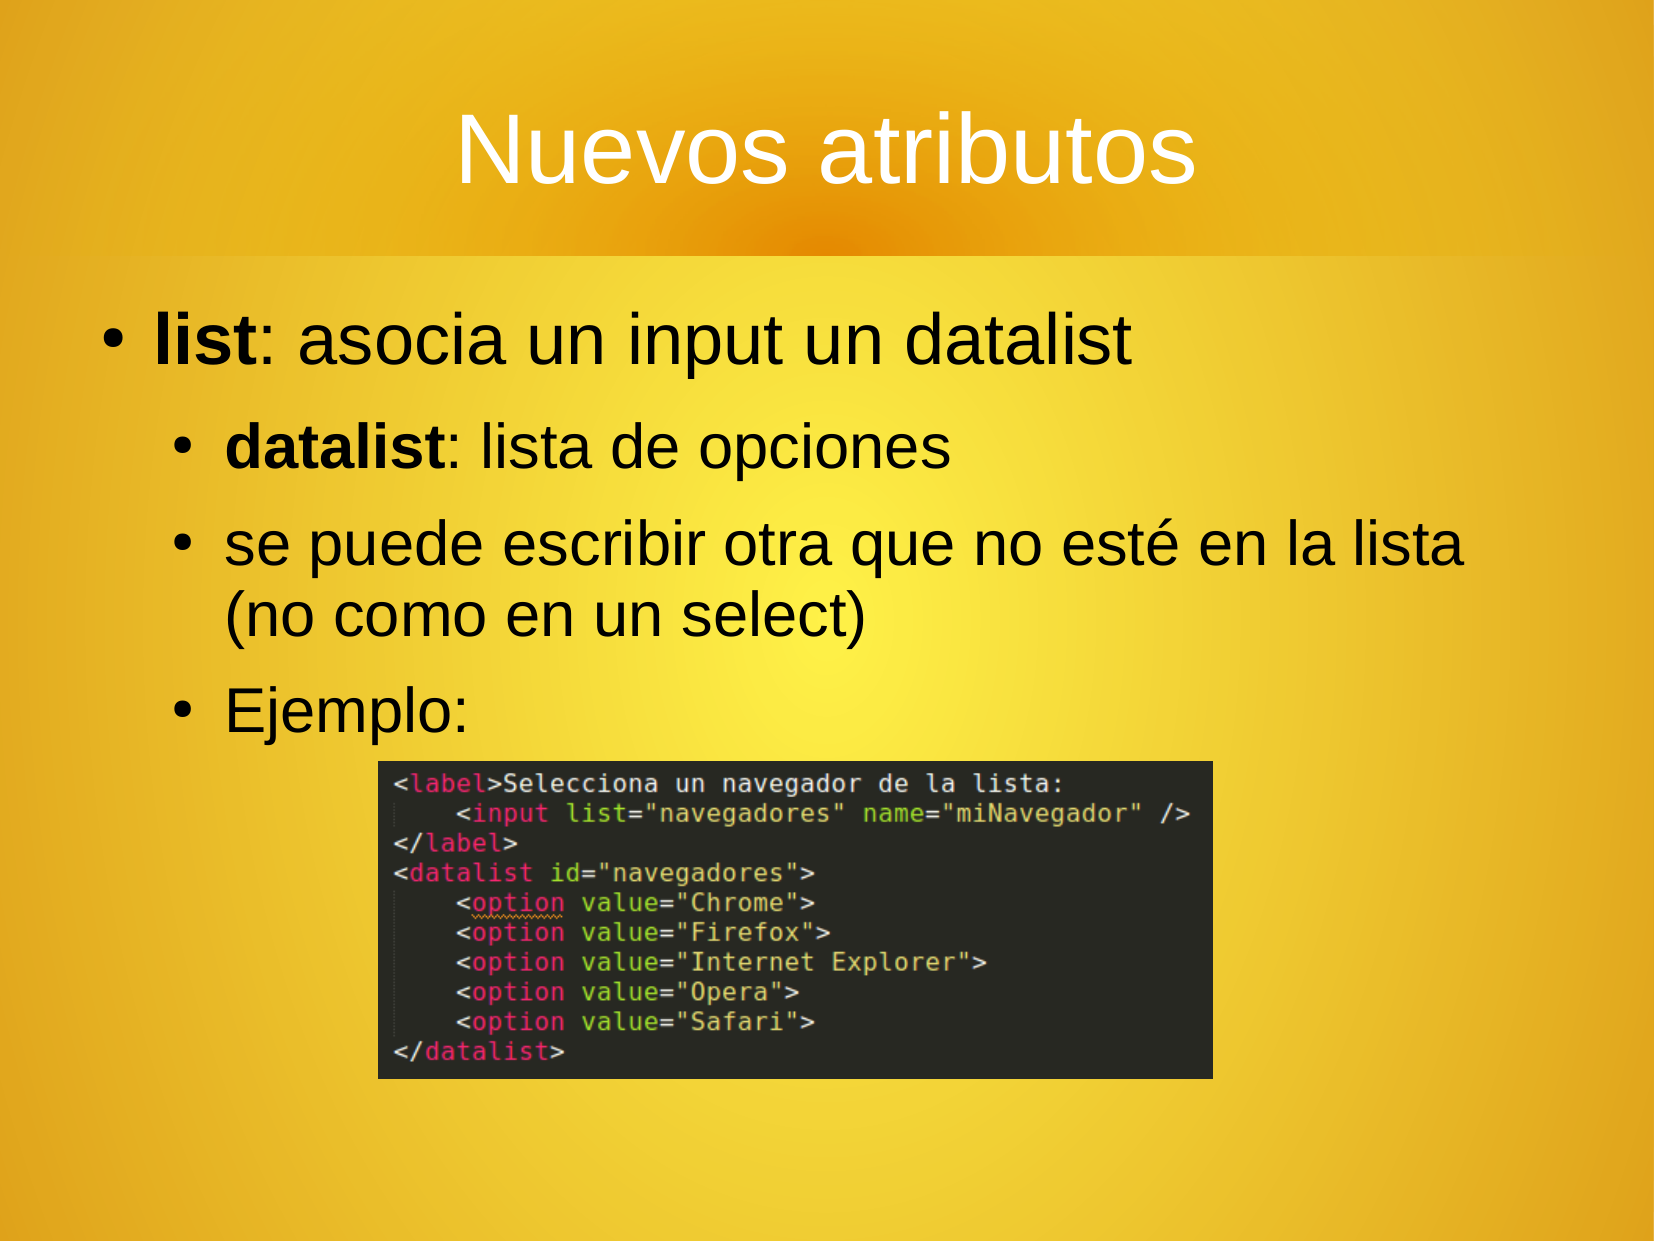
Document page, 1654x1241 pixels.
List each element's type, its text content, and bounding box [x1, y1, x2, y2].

title Nuevos atributos [82, 47, 1571, 252]
list list: asocia un input un datalist datalist: lista de opciones se puede escribir otra que no esté en la lista (no como en un select) Ejemplo: [82, 299, 1571, 1170]
picture [378, 761, 1213, 1079]
